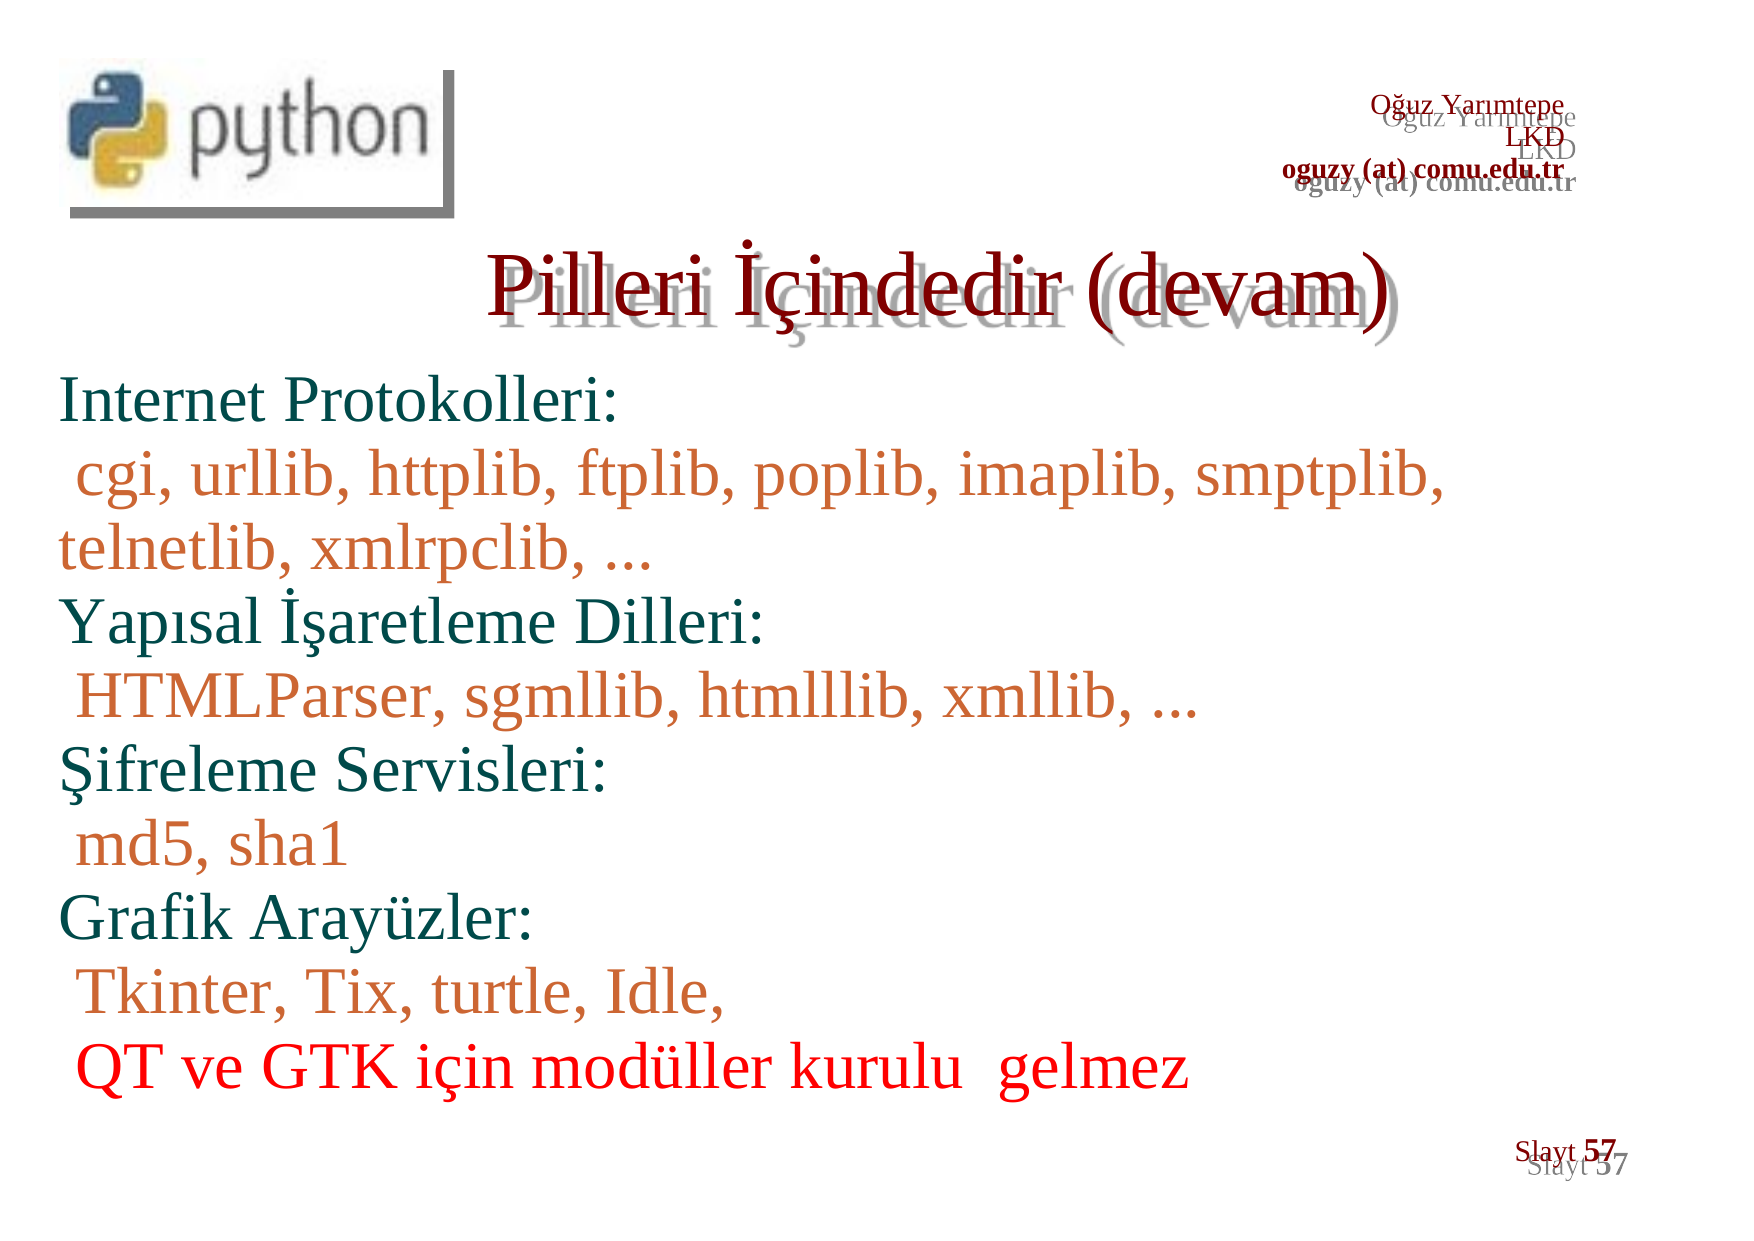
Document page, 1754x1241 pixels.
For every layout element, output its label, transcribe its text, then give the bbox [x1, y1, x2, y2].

title Pilleri İçindedir (devam) [194, 214, 1684, 328]
picture [59, 58, 443, 207]
subtitle Internet Protokolleri: cgi, urllib, httplib, ftplib, poplib, imaplib, smptplib, telnetlib, xmlrpclib, ... Yapısal İşaretleme Dilleri: HTMLParser, sgmllib, htmlllib, xmllib, ... Şifreleme Servisleri: md5, sha1 Grafik Arayüzler: Tkinter, Tix, turtle, Idle, QT ve GTK için modüller kurulu gelmez [59, 328, 1695, 1137]
